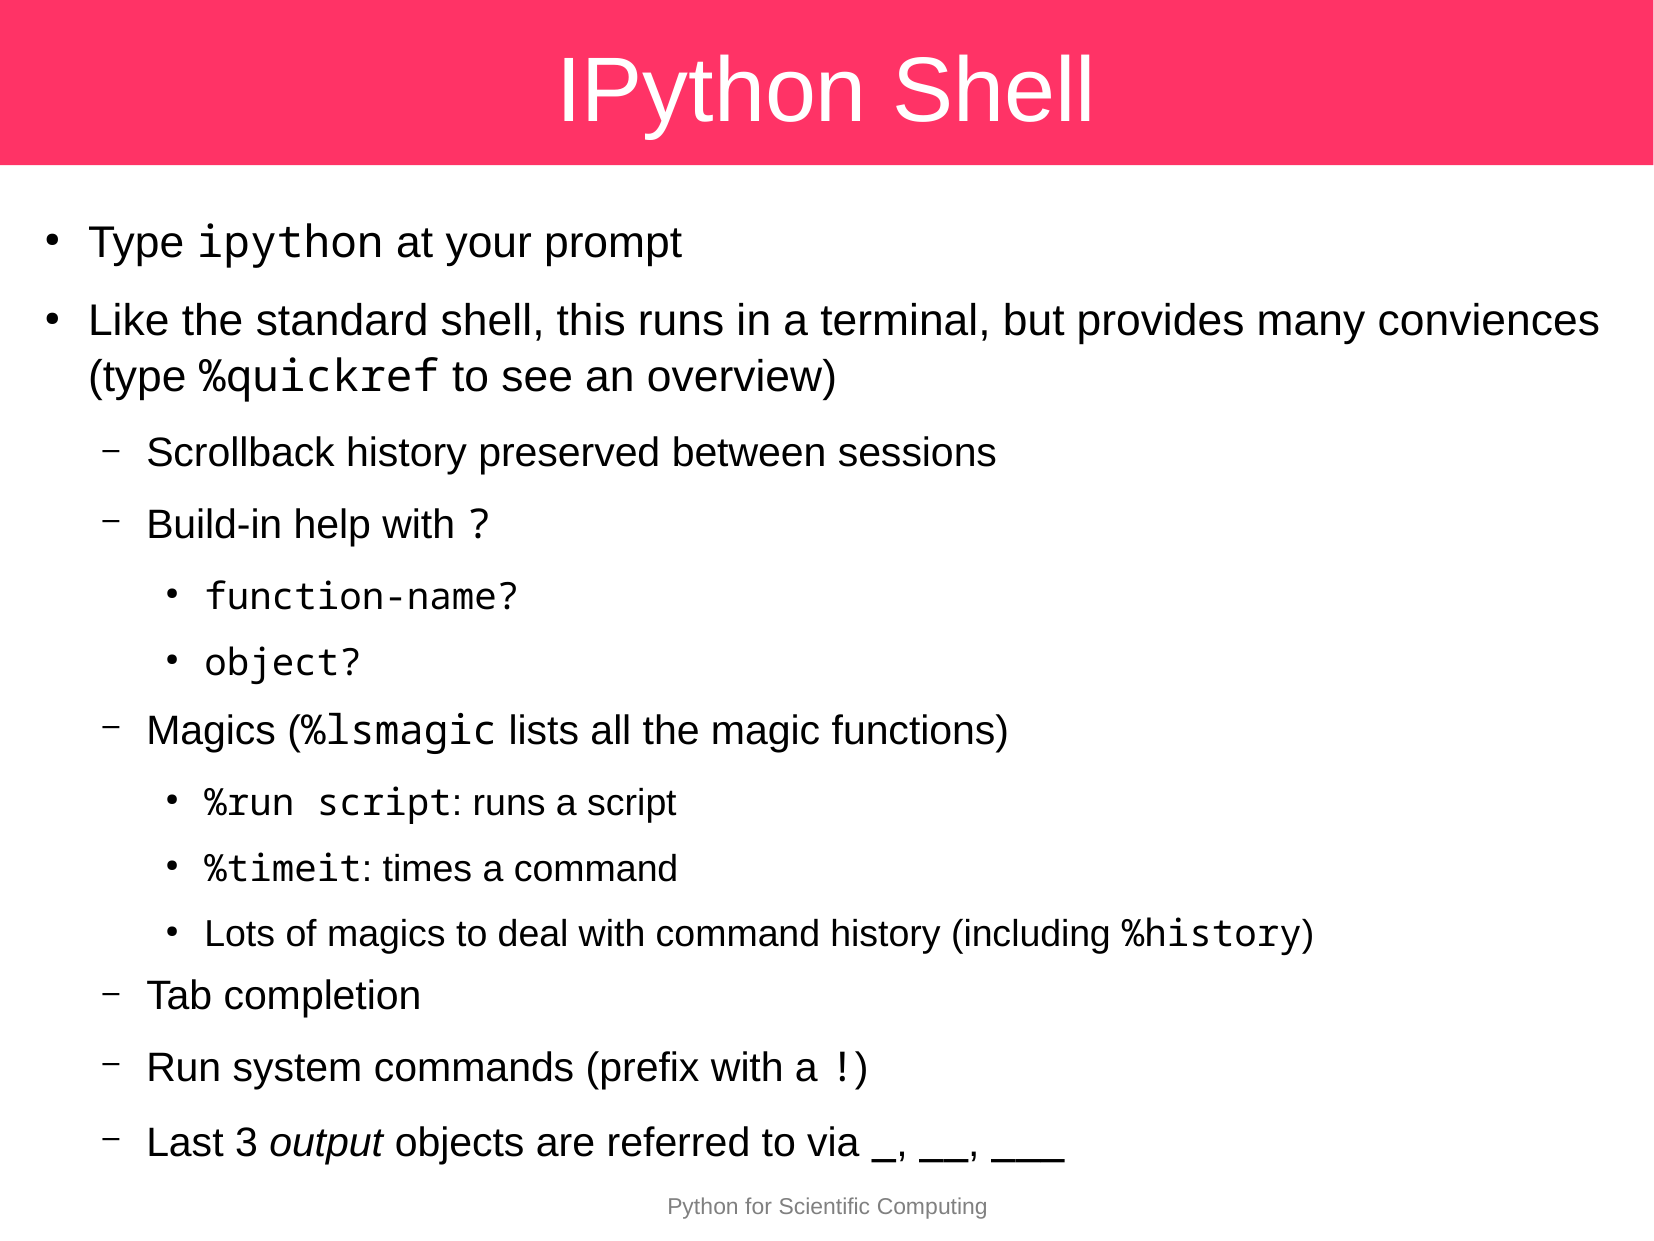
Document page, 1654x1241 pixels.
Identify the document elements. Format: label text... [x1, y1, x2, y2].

title IPython Shell [82, 31, 1571, 148]
list Type ipython at your prompt Like the standard shell, this runs in a terminal, but provides many conviences (type %quickref to see an overview) Scrollback history preserved between sessions Build-in help with ? function-name? object? Magics (%lsmagic lists all the magic functions) %run script: runs a script %timeit: times a command Lots of magics to deal with command history (including %history) Tab completion Run system commands (prefix with a !) Last 3 output objects are referred to via _, __, ___ [30, 210, 1621, 1171]
